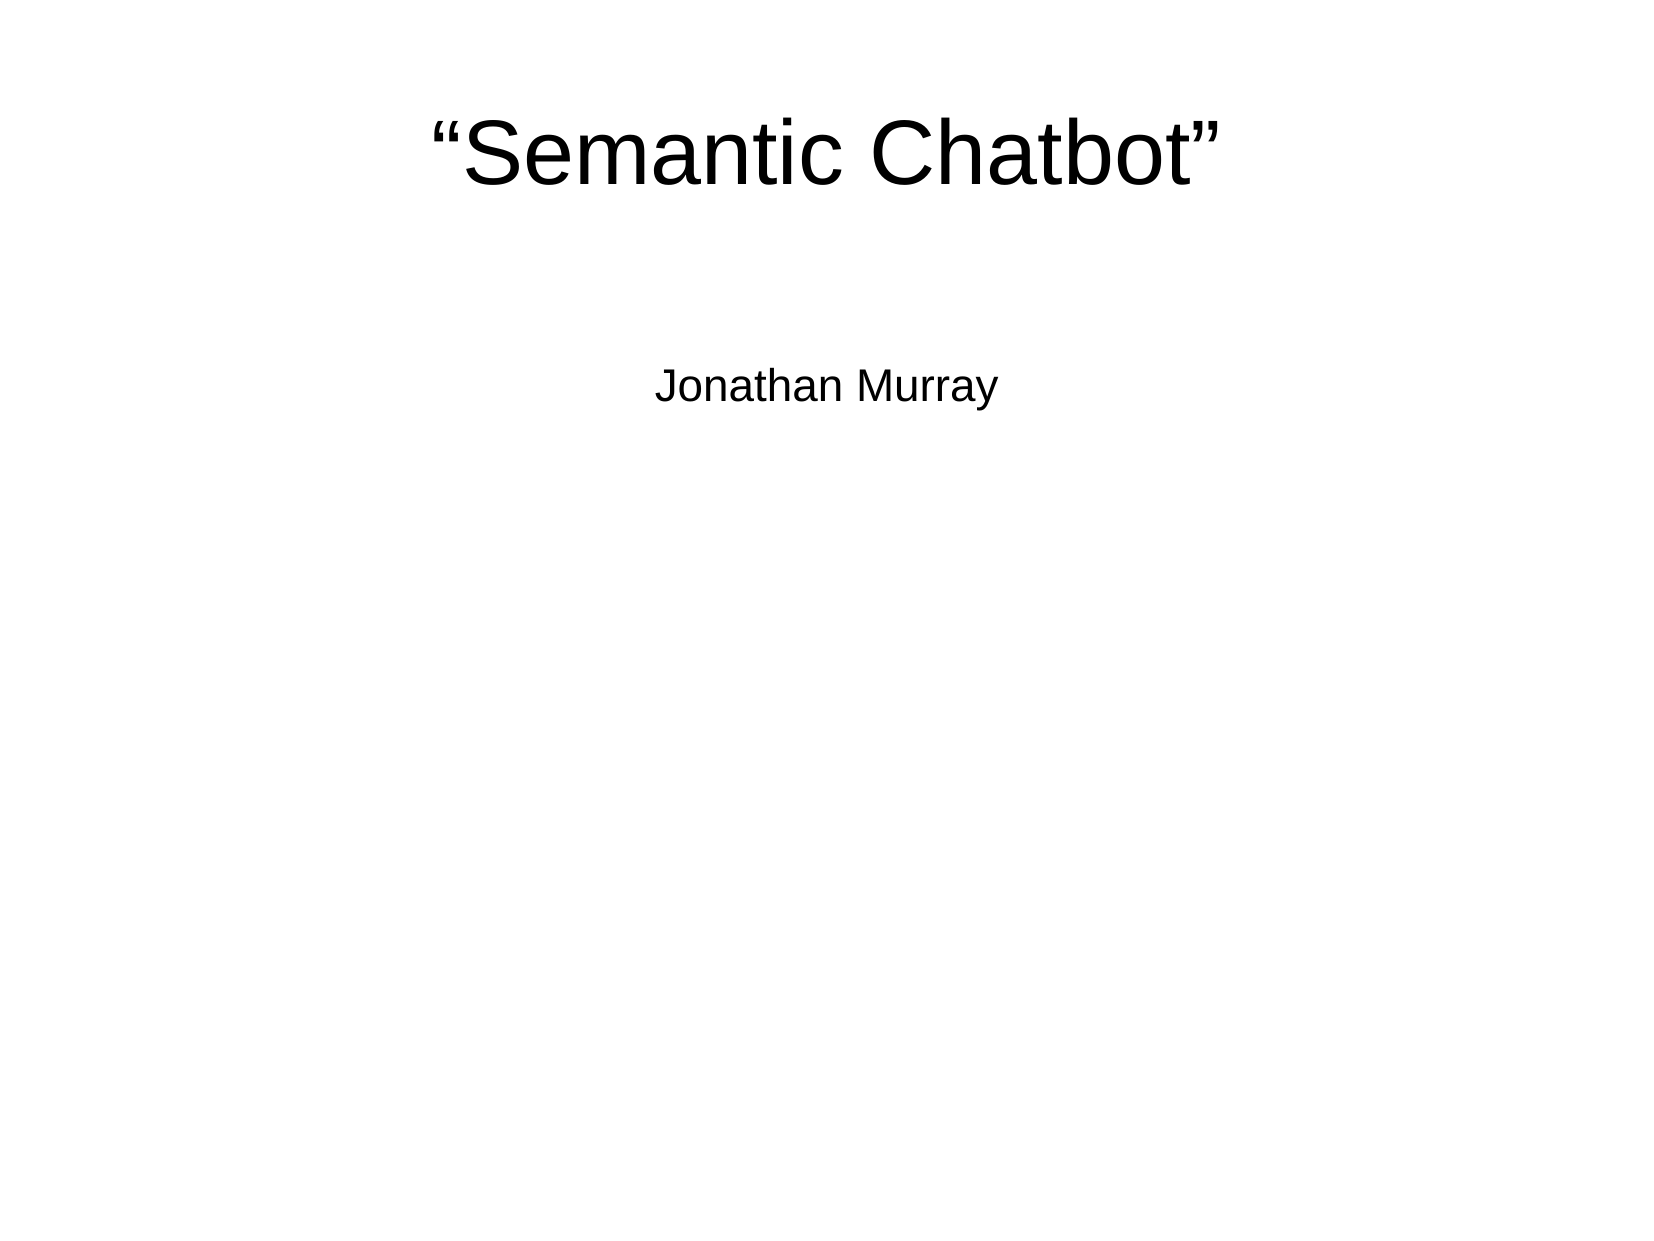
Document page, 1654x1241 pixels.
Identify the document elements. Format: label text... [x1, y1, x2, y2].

subtitle Jonathan Murray [82, 256, 1571, 976]
title “Semantic Chatbot” [82, 49, 1571, 256]
